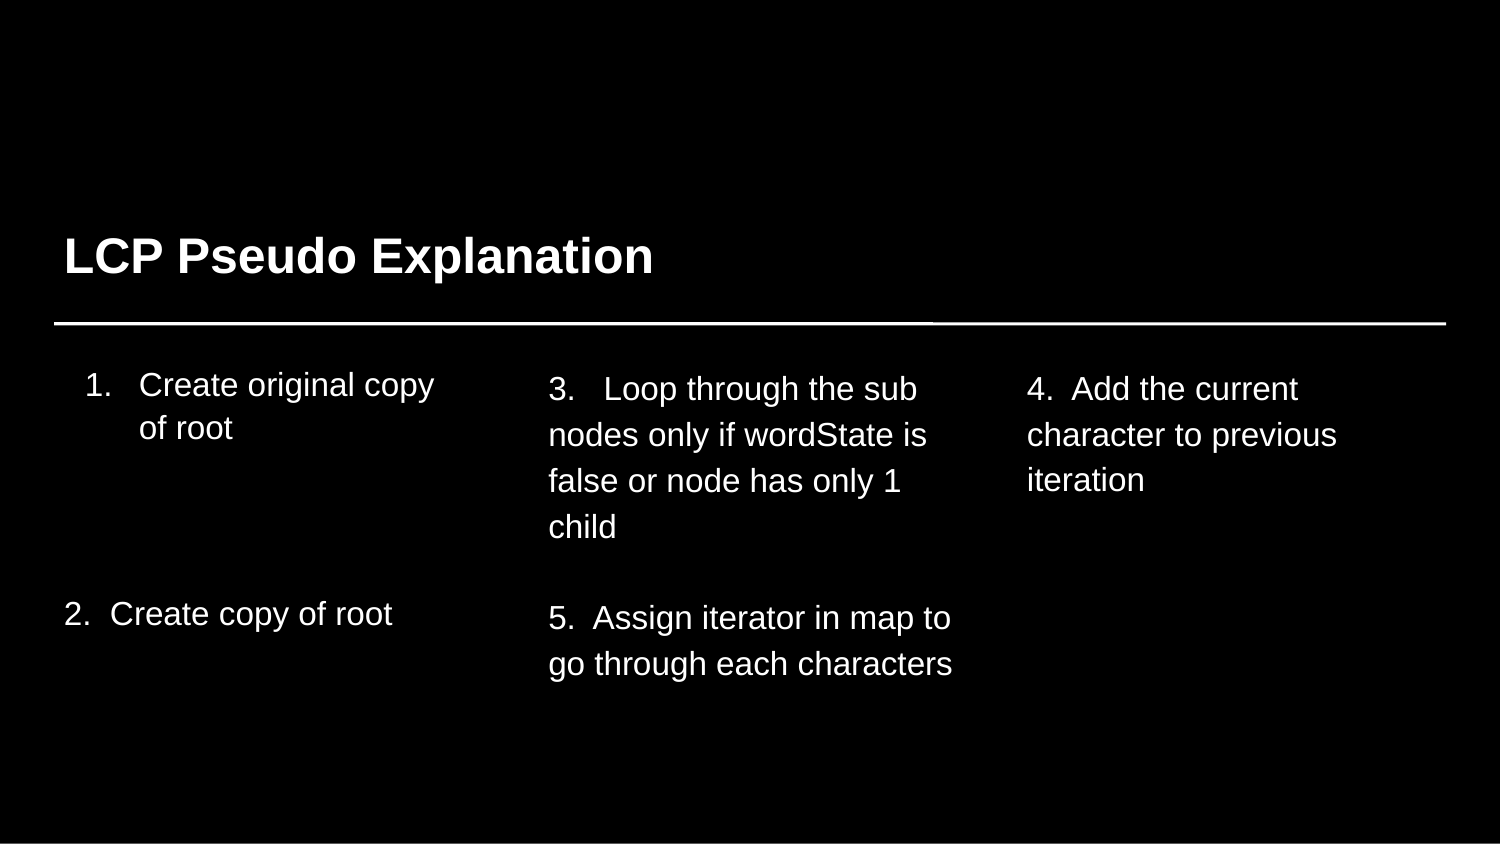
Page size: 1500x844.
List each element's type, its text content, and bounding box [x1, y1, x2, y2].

list 4. Add the current character to previous iteration [1011, 346, 1450, 548]
list 2. Create copy of root [49, 575, 487, 778]
list 3. Loop through the sub nodes only if wordState is false or node has only 1 child [533, 346, 972, 549]
list Create original copy of root [49, 346, 487, 548]
list 5. Assign iterator in map to go through each characters [533, 575, 972, 778]
title LCP Pseudo Explanation [49, 97, 976, 300]
